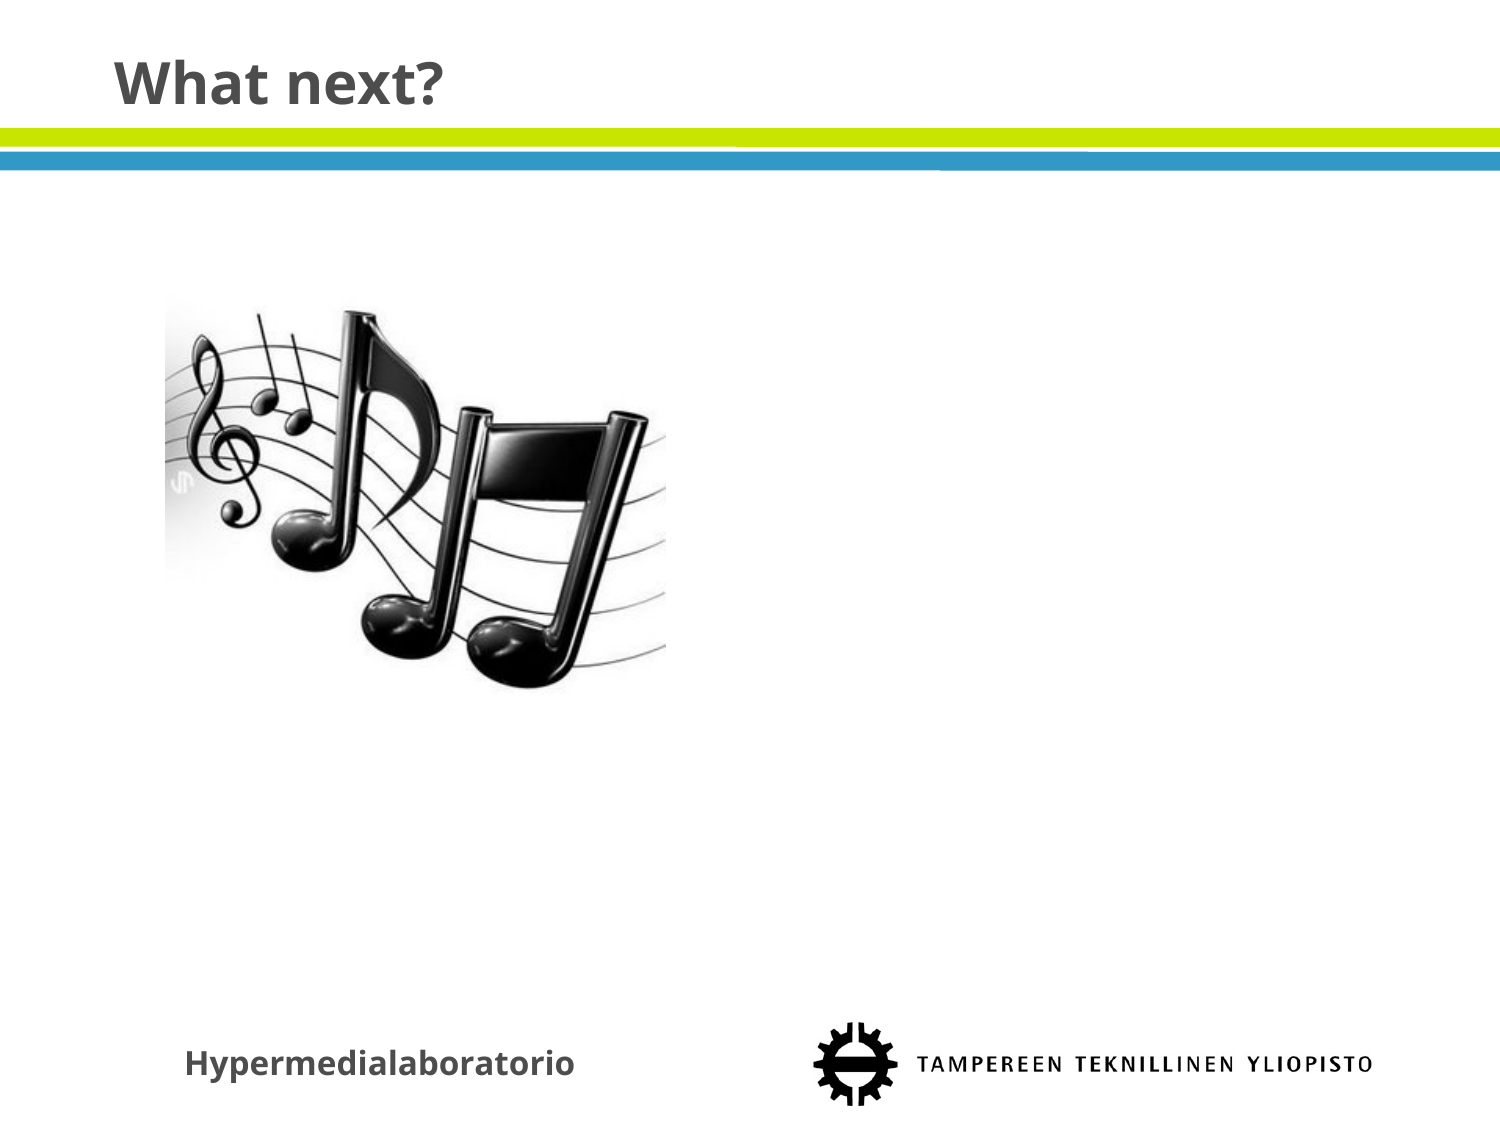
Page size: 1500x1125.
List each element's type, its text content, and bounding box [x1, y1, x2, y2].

picture [813, 1022, 1377, 1106]
table_header [100, 255, 750, 893]
picture [165, 231, 666, 732]
table_header [750, 255, 1399, 893]
title What next? [100, 3, 1100, 159]
